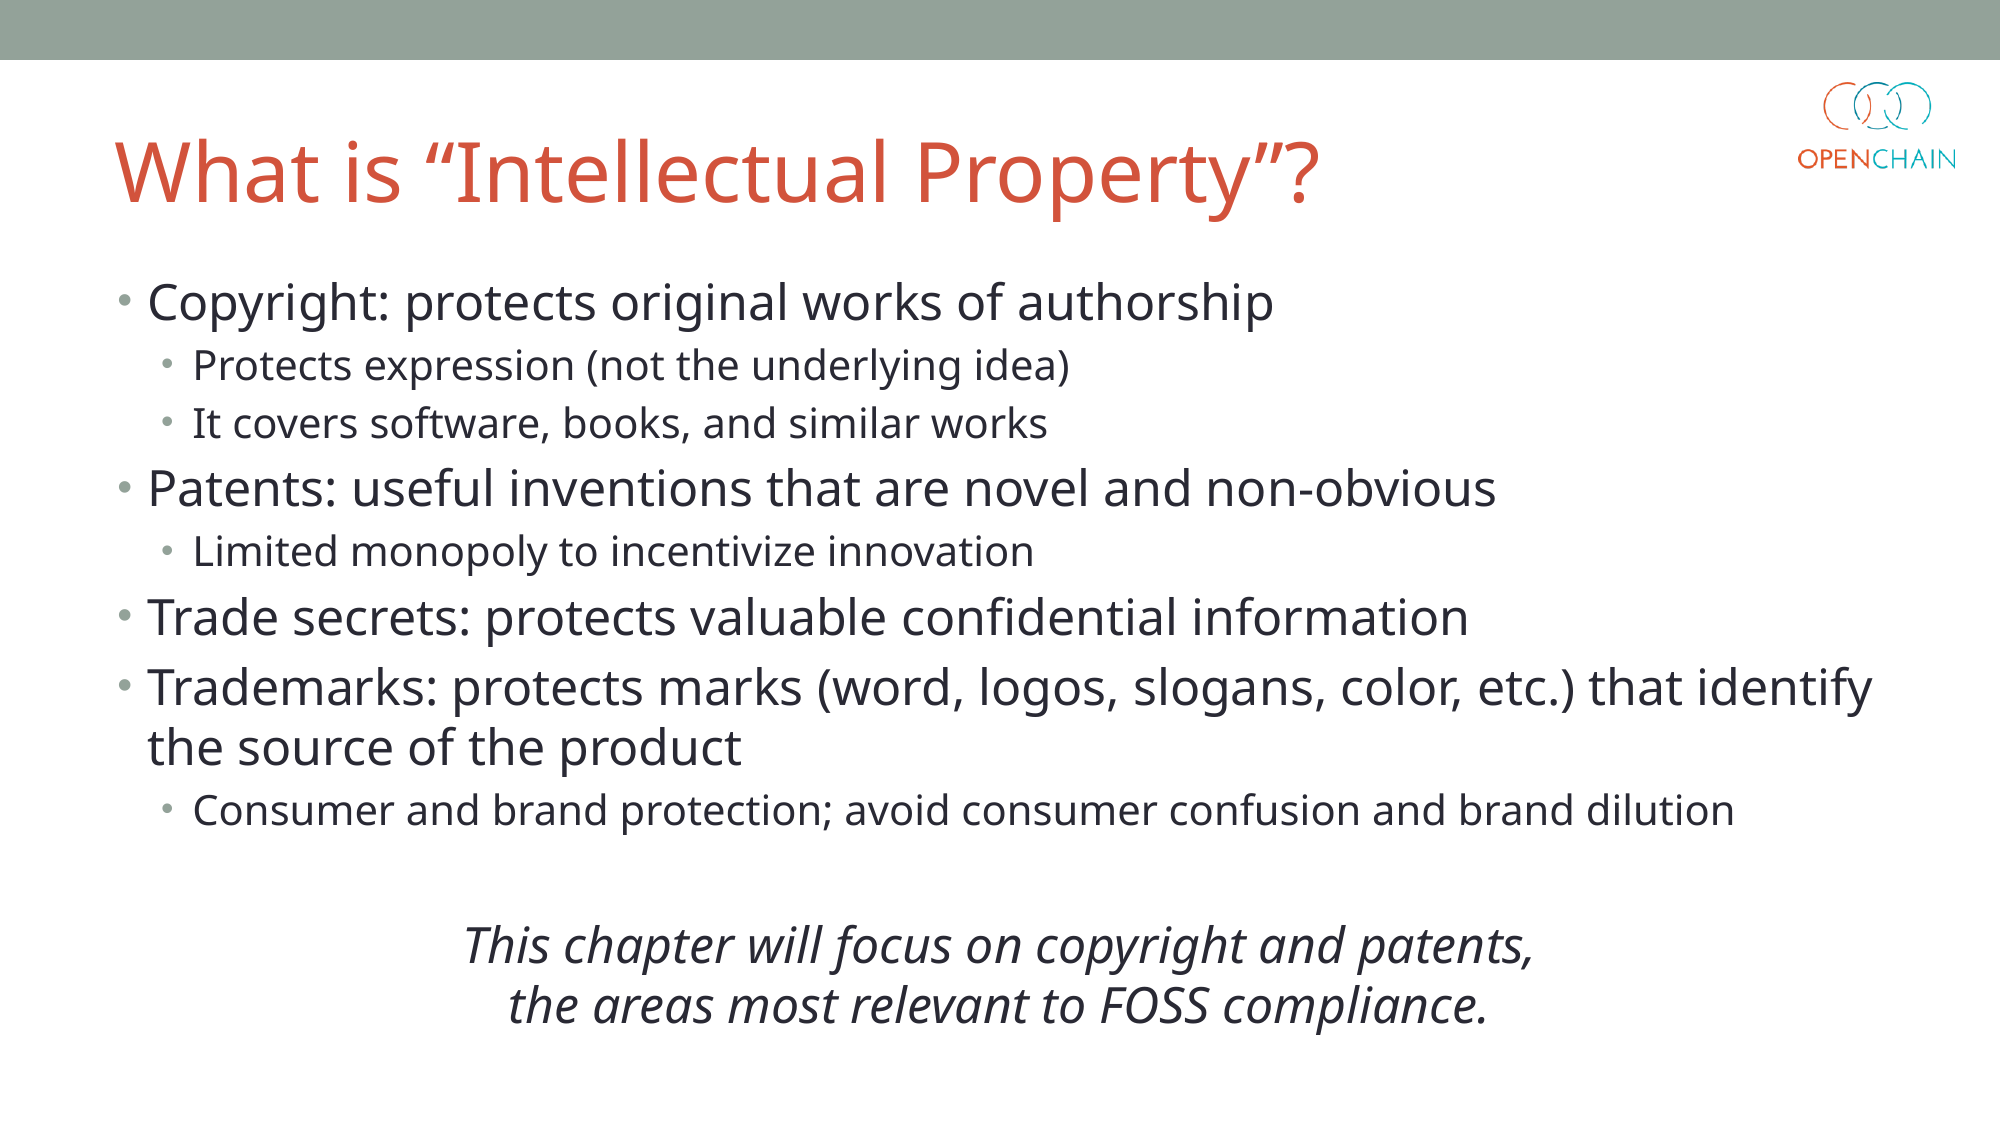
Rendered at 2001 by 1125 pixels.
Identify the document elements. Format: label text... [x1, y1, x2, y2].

list Copyright: protects original works of authorship Protects expression (not the underlying idea) It covers software, books, and similar works Patents: useful inventions that are novel and non-obvious Limited monopoly to incentivize innovation Trade secrets: protects valuable confidential information Trademarks: protects marks (word, logos, slogans, color, etc.) that identify the source of the product Consumer and brand protection; avoid consumer confusion and brand dilution This chapter will focus on copyright and patents, the areas most relevant to FOSS compliance. [102, 262, 1898, 1075]
title What is “Intellectual Property”? [99, 87, 1900, 250]
picture [1798, 82, 1955, 169]
